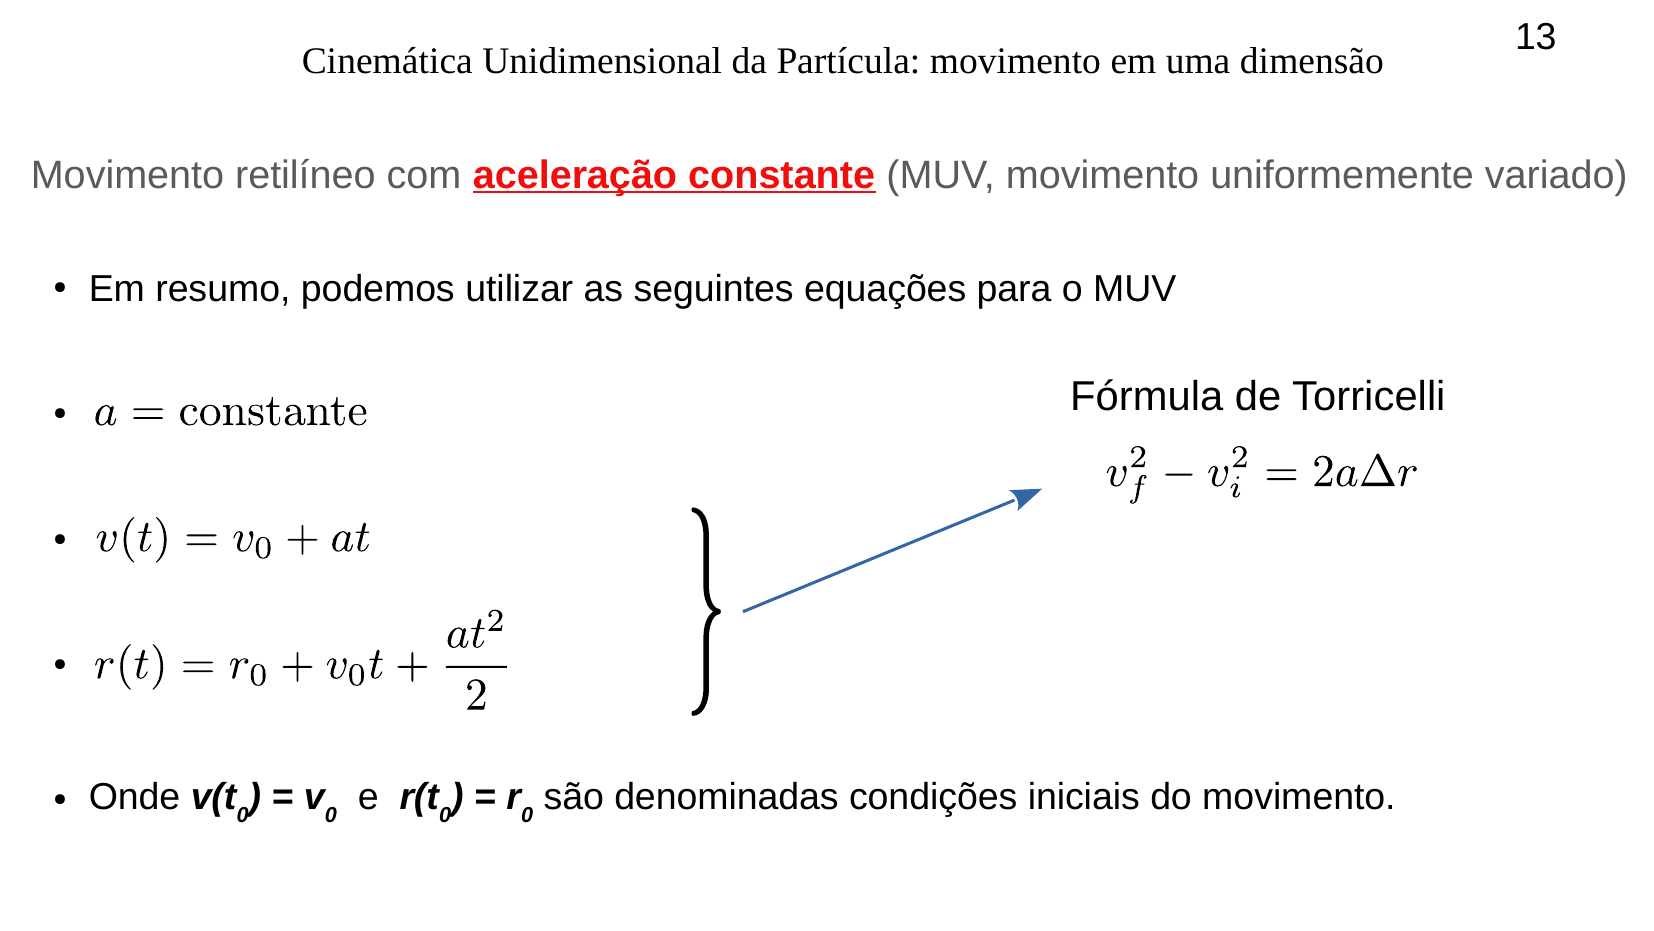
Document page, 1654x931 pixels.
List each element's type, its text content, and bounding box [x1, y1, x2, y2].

text_box Em resumo, podemos utilizar as seguintes equações para o MUV Onde v(t0) = v0 e r(t0) = r0 são denominadas condições iniciais do movimento. [38, 239, 1537, 835]
text_box <number> [1500, 7, 1654, 78]
picture [93, 609, 507, 710]
picture [93, 515, 372, 565]
picture [682, 499, 724, 724]
text_box Movimento retilíneo com aceleração constante (MUV, movimento uniformemente variado) [16, 145, 1644, 204]
text_box Cinemática Unidimensional da Partícula: movimento em uma dimensão [287, 11, 1401, 89]
text_box Fórmula de Torricelli [1055, 365, 1461, 428]
picture [93, 397, 367, 426]
picture [1103, 444, 1419, 506]
